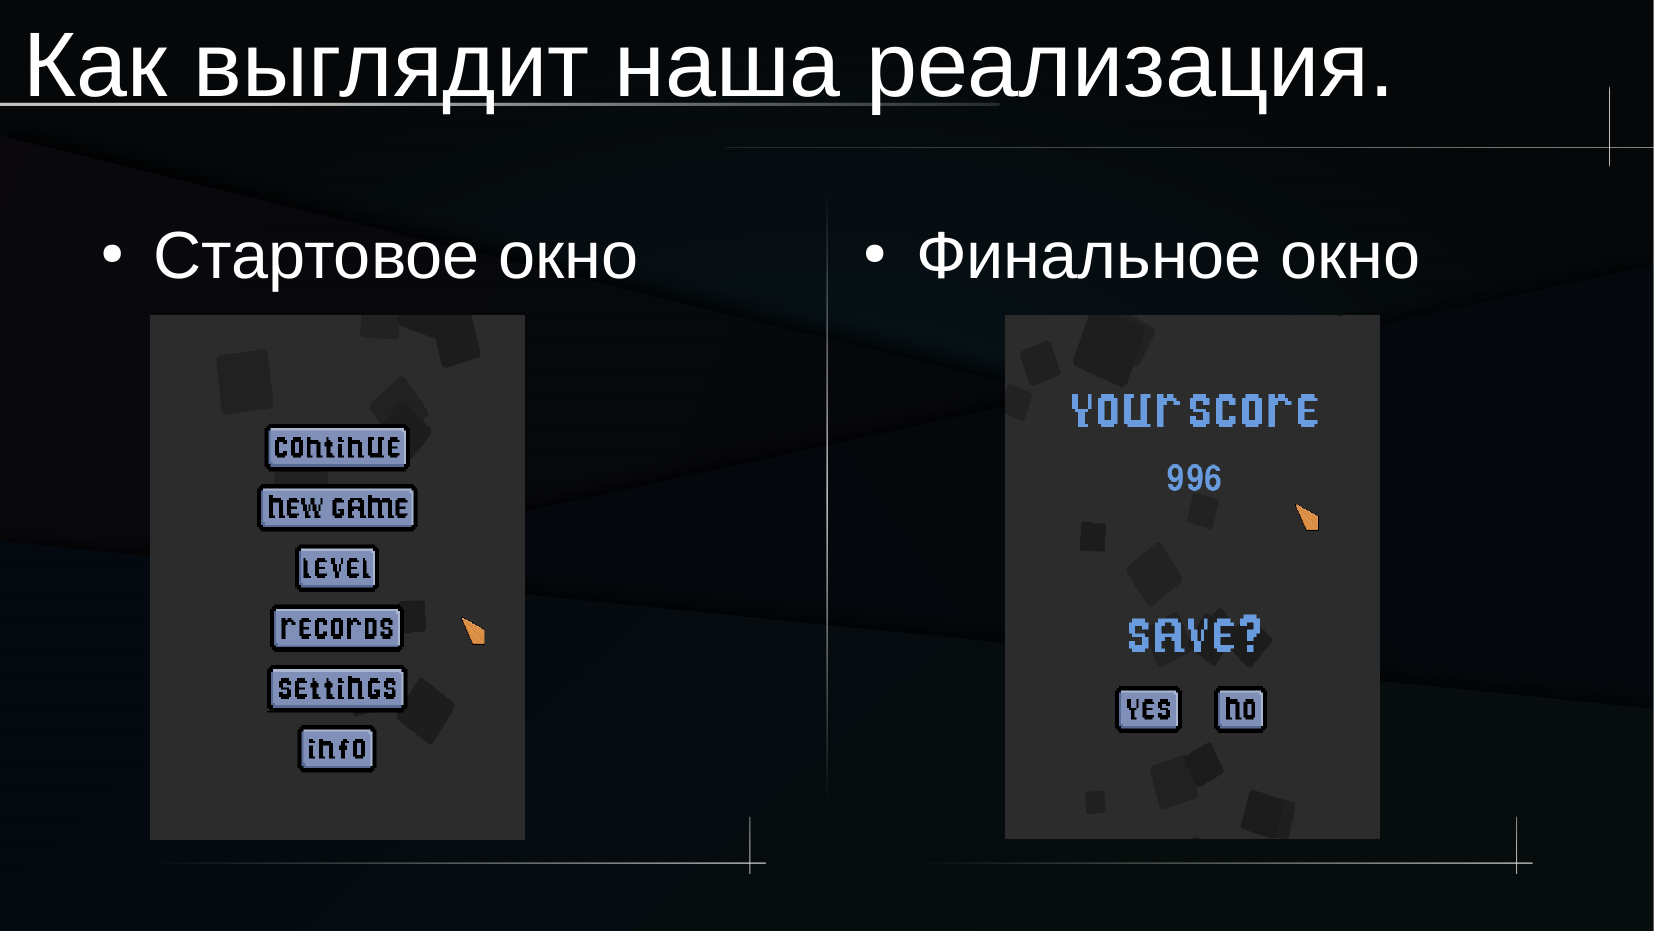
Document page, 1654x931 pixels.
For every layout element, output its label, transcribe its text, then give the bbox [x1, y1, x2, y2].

picture [0, 0, 1654, 931]
list Стартовое окно [82, 217, 809, 758]
list Финальное окно [845, 217, 1572, 758]
title Как выглядит наша реализация. [23, 11, 1589, 119]
